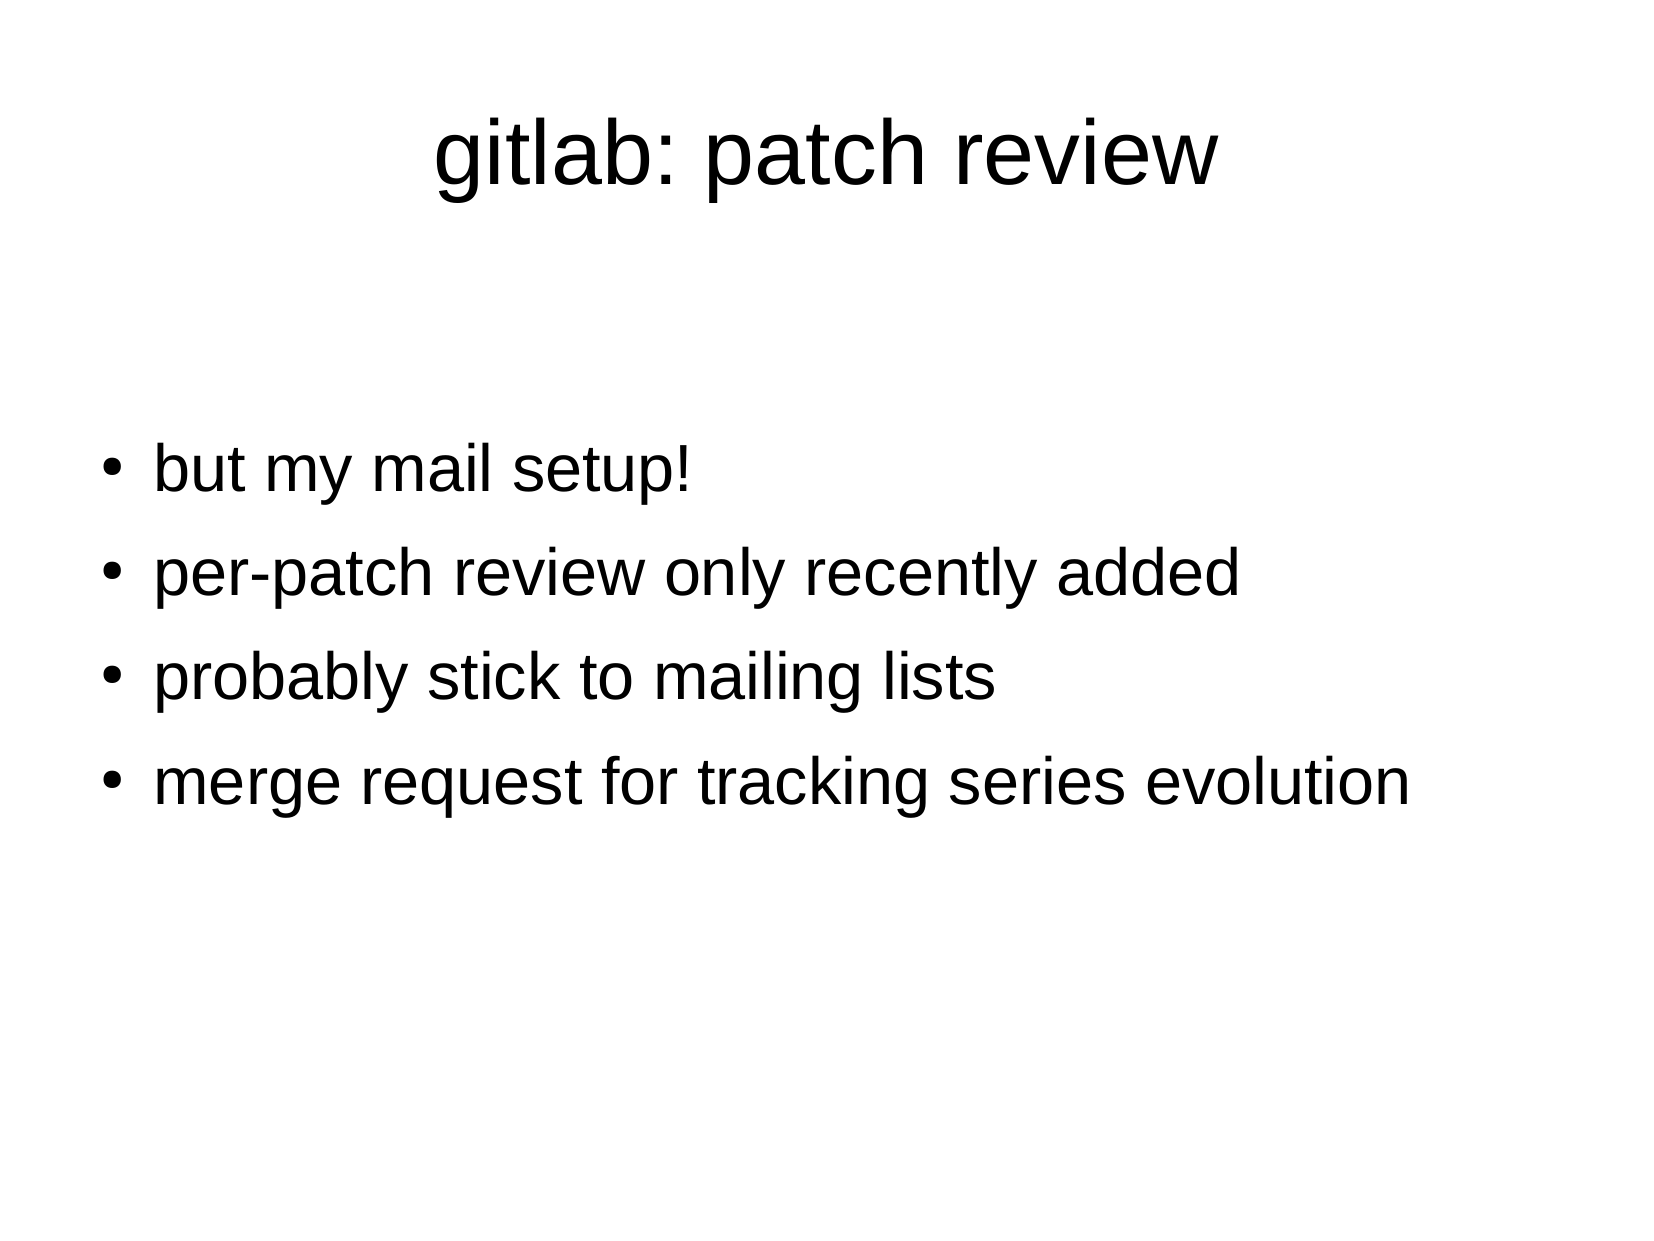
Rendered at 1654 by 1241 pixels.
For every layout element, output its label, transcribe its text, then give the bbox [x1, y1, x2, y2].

list but my mail setup! per-patch review only recently added probably stick to mailing lists merge request for tracking series evolution [82, 431, 1571, 1021]
title gitlab: patch review [82, 49, 1571, 257]
